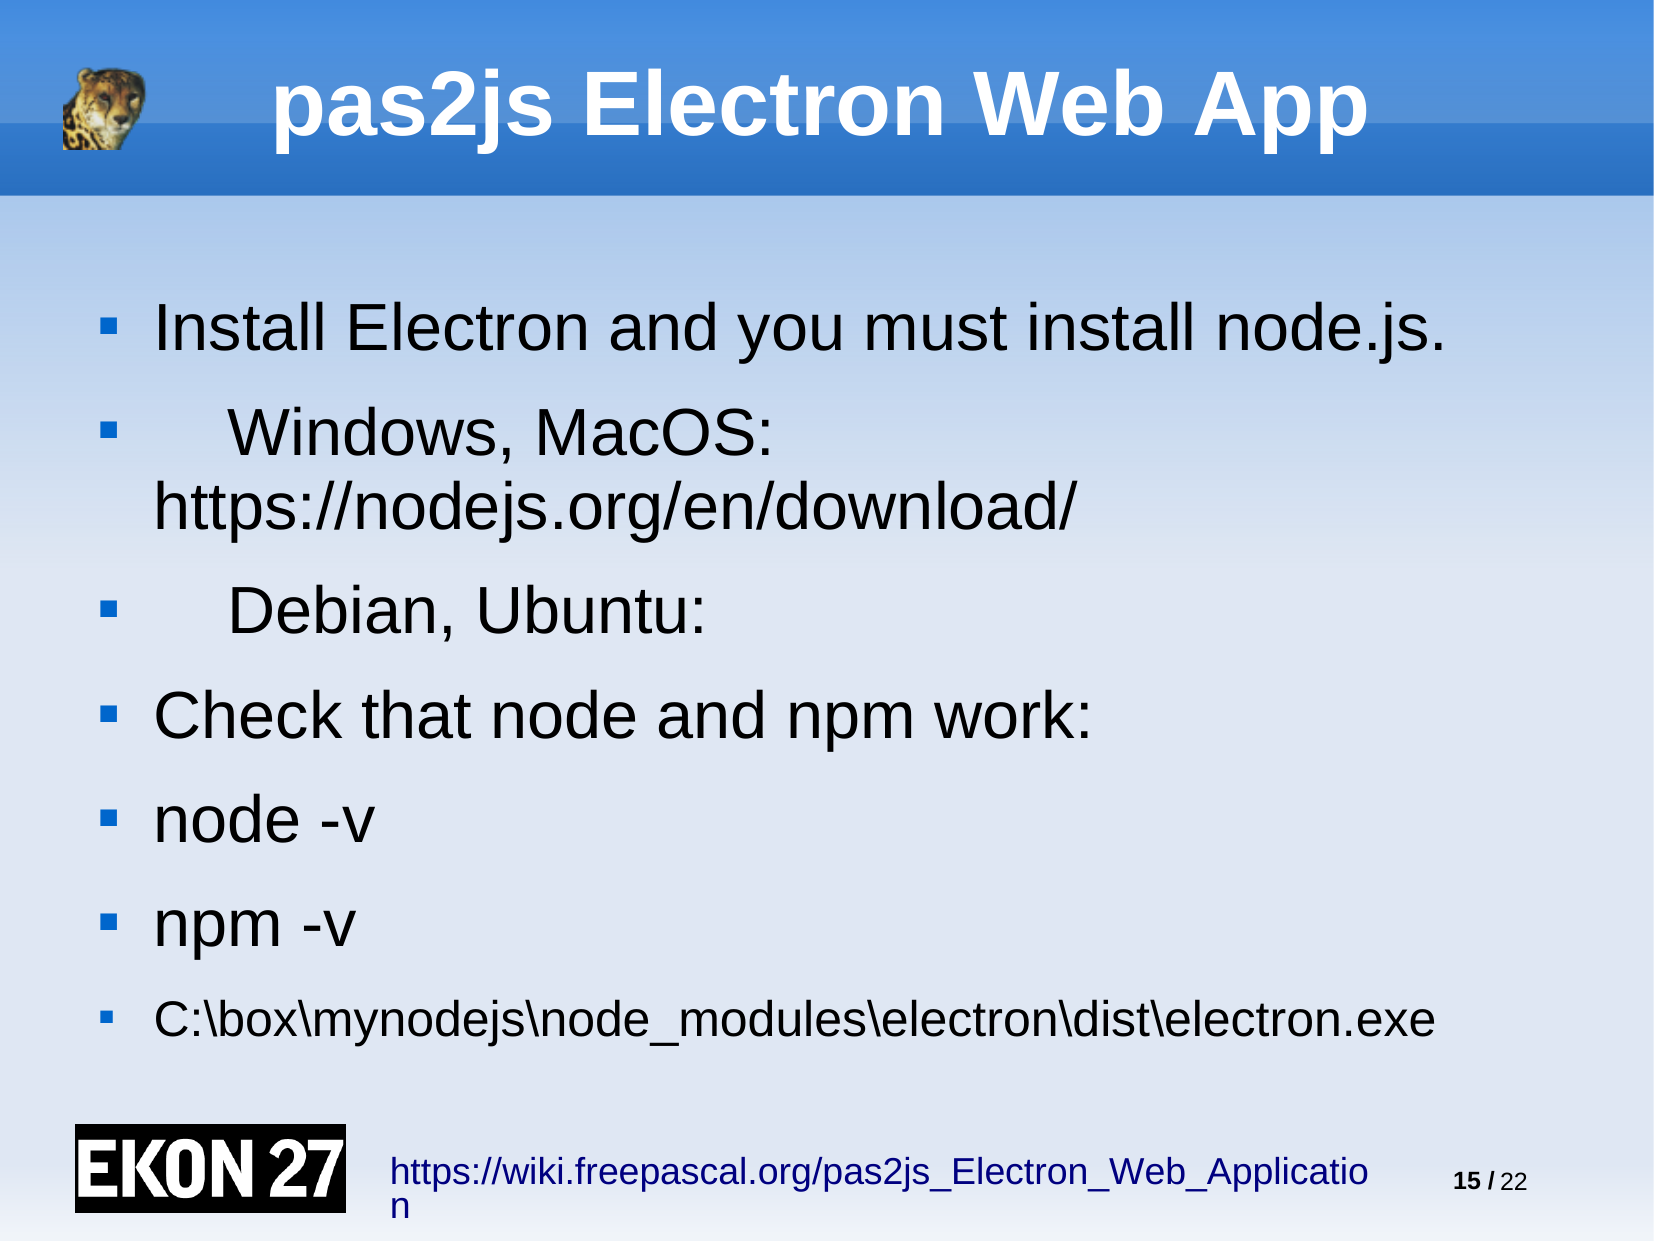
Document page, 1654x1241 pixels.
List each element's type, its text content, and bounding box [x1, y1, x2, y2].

picture [0, 0, 1654, 1241]
list Install Electron and you must install node.js. Windows, MacOS: https://nodejs.org/en/download/ Debian, Ubuntu: Check that node and npm work: node -v npm -v C:\box\mynodejs\node_modules\electron\dist\electron.exe [82, 290, 1571, 1109]
title pas2js Electron Web App [76, 0, 1565, 208]
text_box https://wiki.freepascal.org/pas2js_Electron_Web_Application [375, 1143, 1405, 1241]
